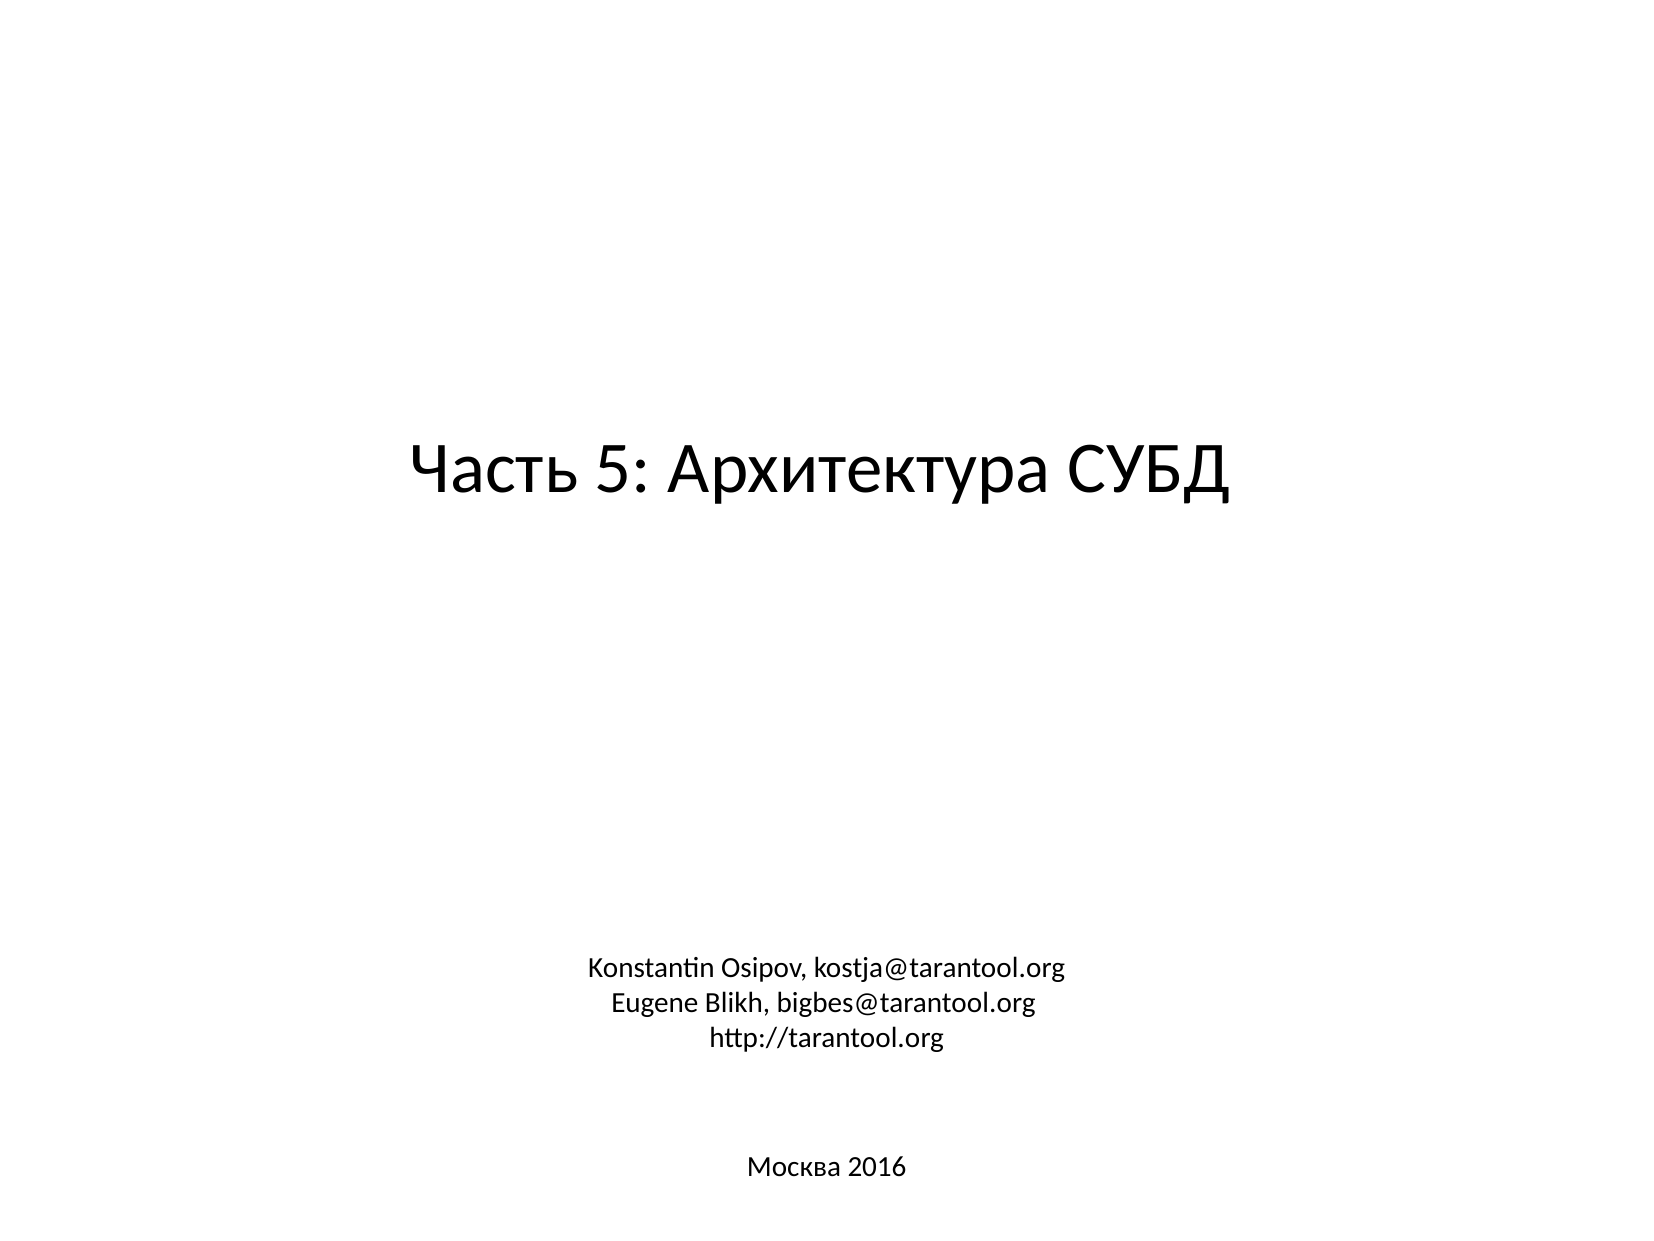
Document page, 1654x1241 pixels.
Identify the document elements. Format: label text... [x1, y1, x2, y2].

text_box Часть 5: Архитектура СУБД [84, 412, 1557, 603]
text_box Konstantin Osipov, kostja@tarantool.org Eugene Blikh, bigbes@tarantool.org http://tarantool.org [0, 940, 1654, 1061]
text_box Москва 2016 [0, 1139, 1654, 1190]
